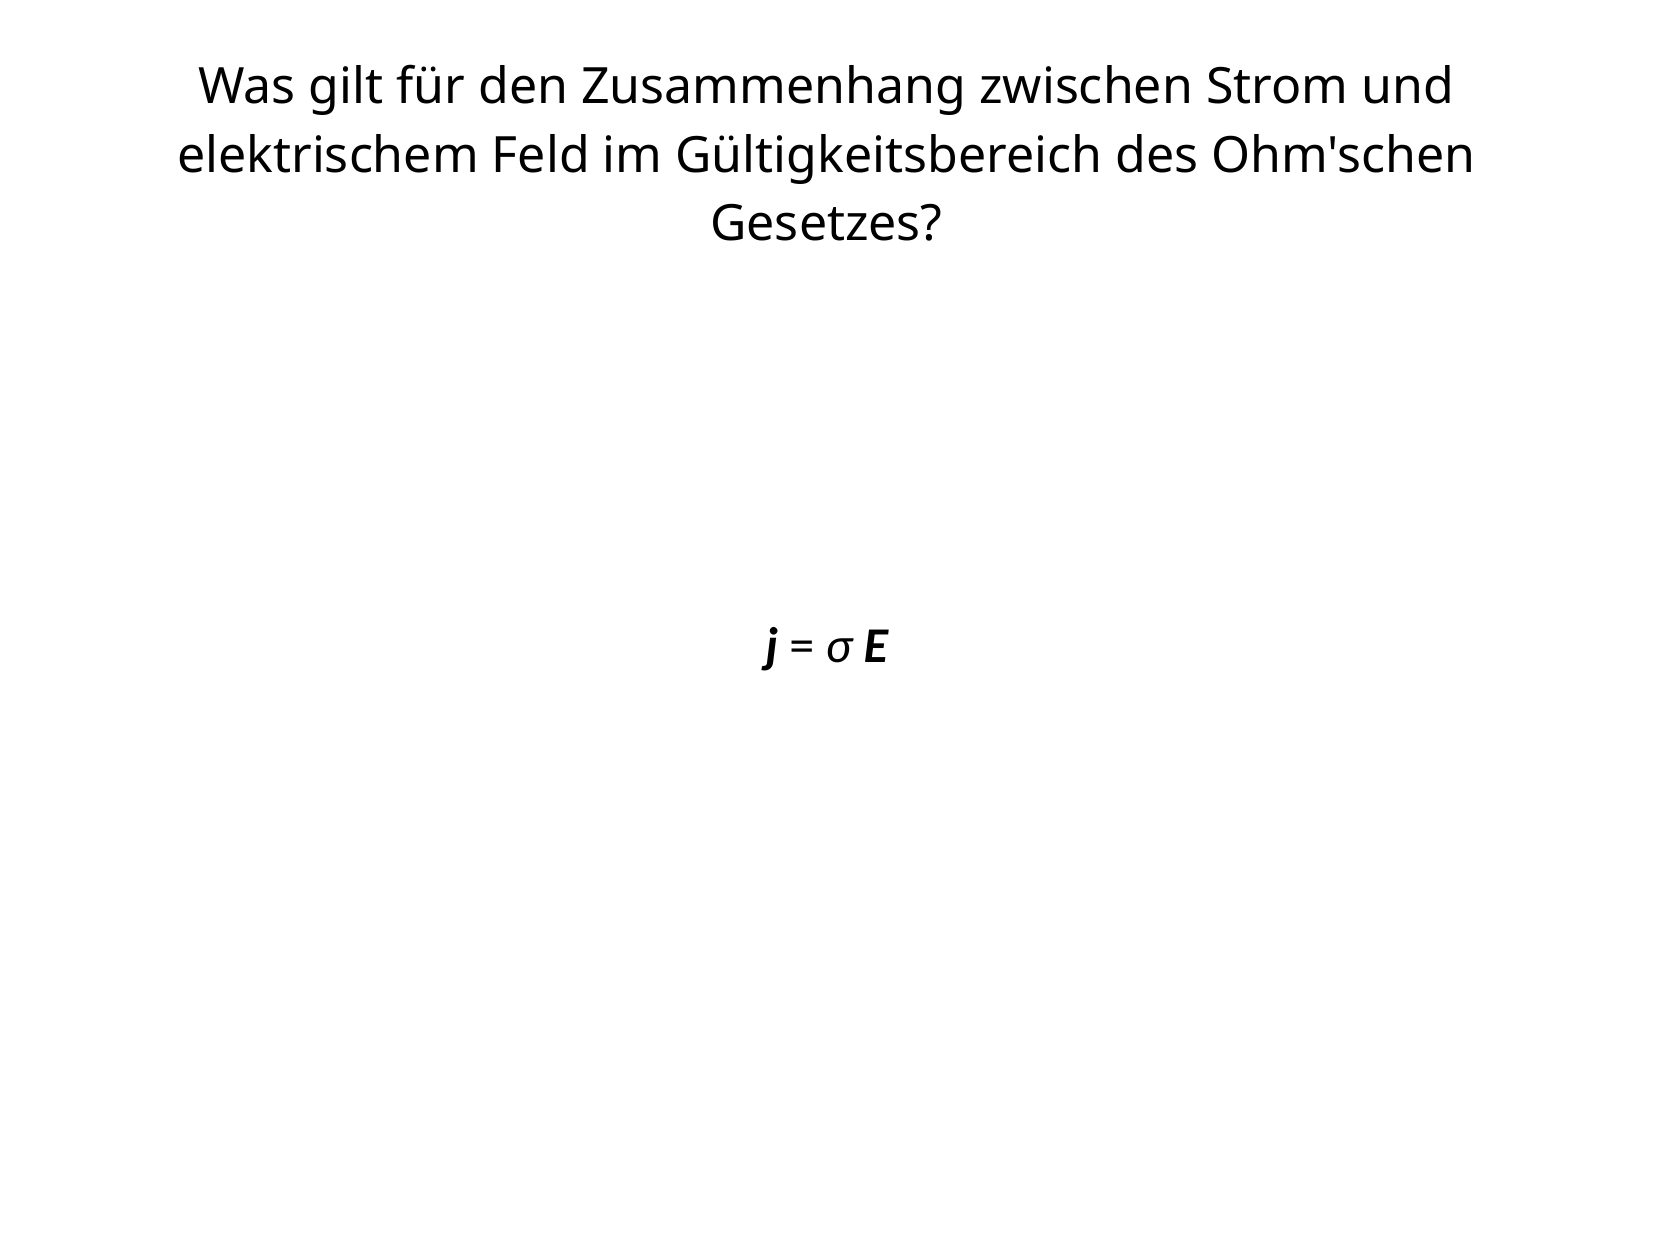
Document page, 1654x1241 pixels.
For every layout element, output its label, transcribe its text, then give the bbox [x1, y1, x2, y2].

title Was gilt für den Zusammenhang zwischen Strom und elektrischem Feld im Gültigkeitsbereich des Ohm'schen Gesetzes? [82, 49, 1571, 257]
subtitle j = σ E [82, 290, 1571, 1010]
